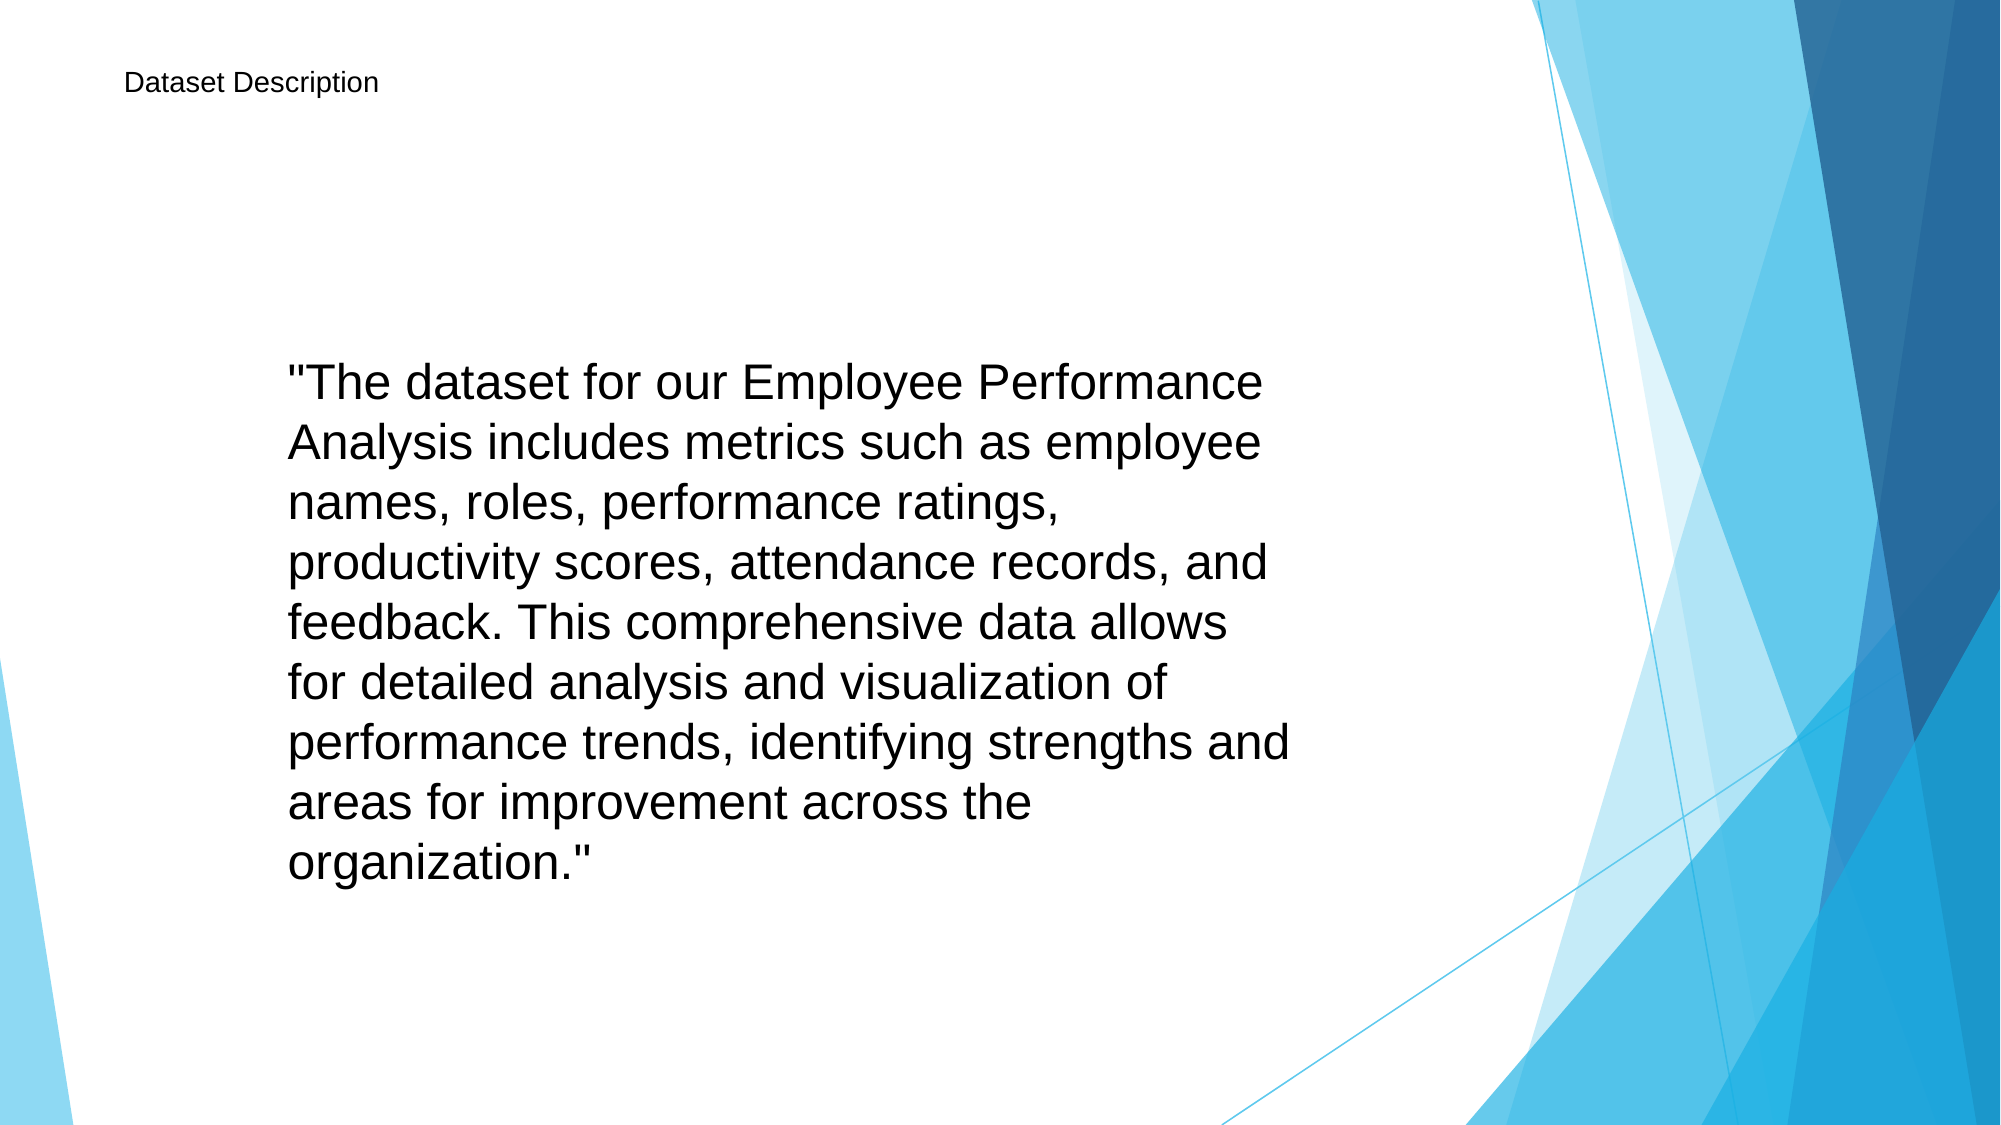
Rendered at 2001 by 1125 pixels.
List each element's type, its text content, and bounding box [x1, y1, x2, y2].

text_box "The dataset for our Employee Performance Analysis includes metrics such as employee names, roles, performance ratings, productivity scores, attendance records, and feedback. This comprehensive data allows for detailed analysis and visualization of performance trends, identifying strengths and areas for improvement across the organization." [272, 334, 1310, 905]
title Dataset Description [123, 63, 1877, 252]
